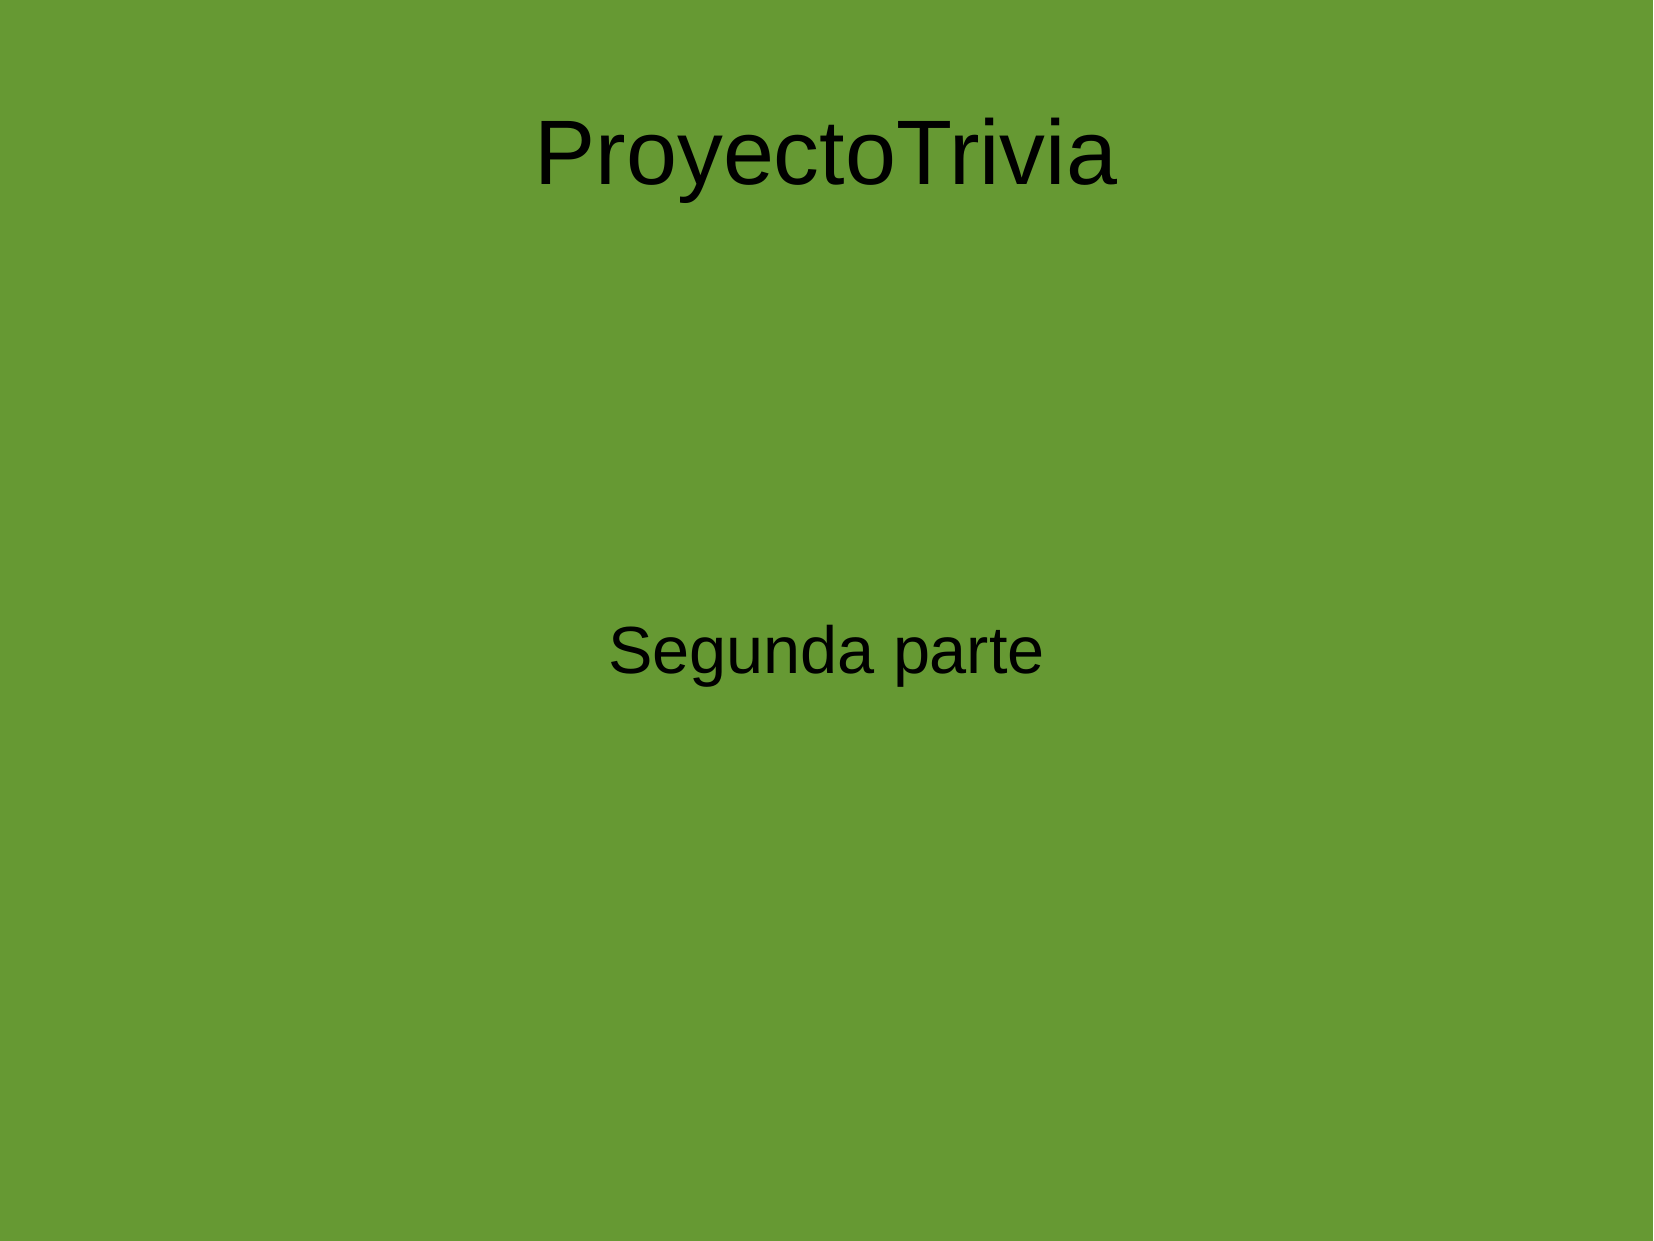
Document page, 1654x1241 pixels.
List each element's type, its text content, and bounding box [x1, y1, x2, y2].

title ProyectoTrivia [82, 49, 1571, 257]
subtitle Segunda parte [82, 290, 1571, 1010]
